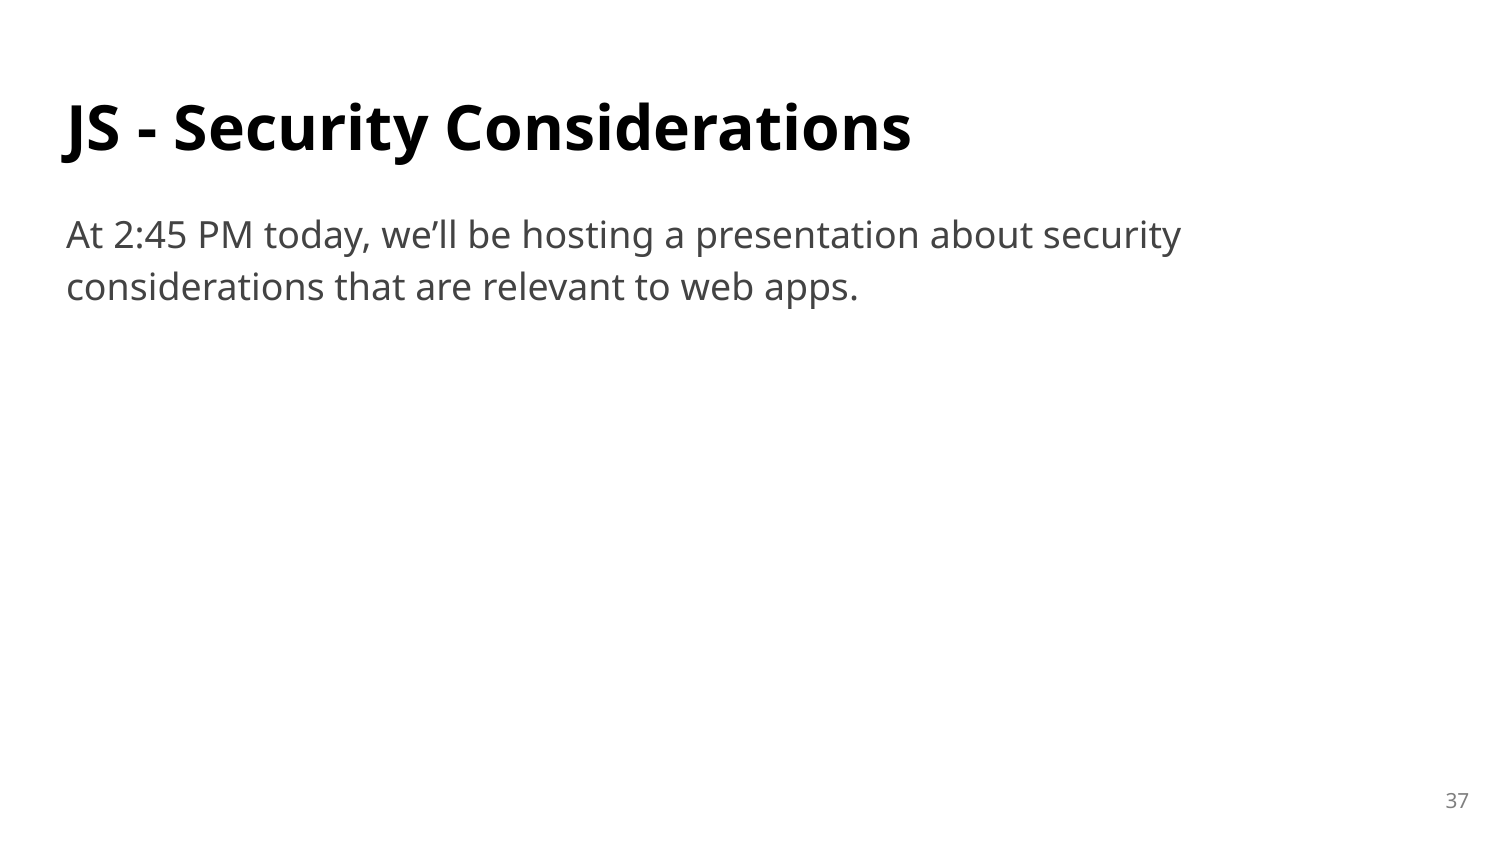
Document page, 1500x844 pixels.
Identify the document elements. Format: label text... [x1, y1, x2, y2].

slide_number <number> [1394, 769, 1484, 834]
list At 2:45 PM today, we’ll be hosting a presentation about security considerations that are relevant to web apps. [51, 189, 1449, 750]
title JS - Security Considerations [51, 72, 1449, 176]
